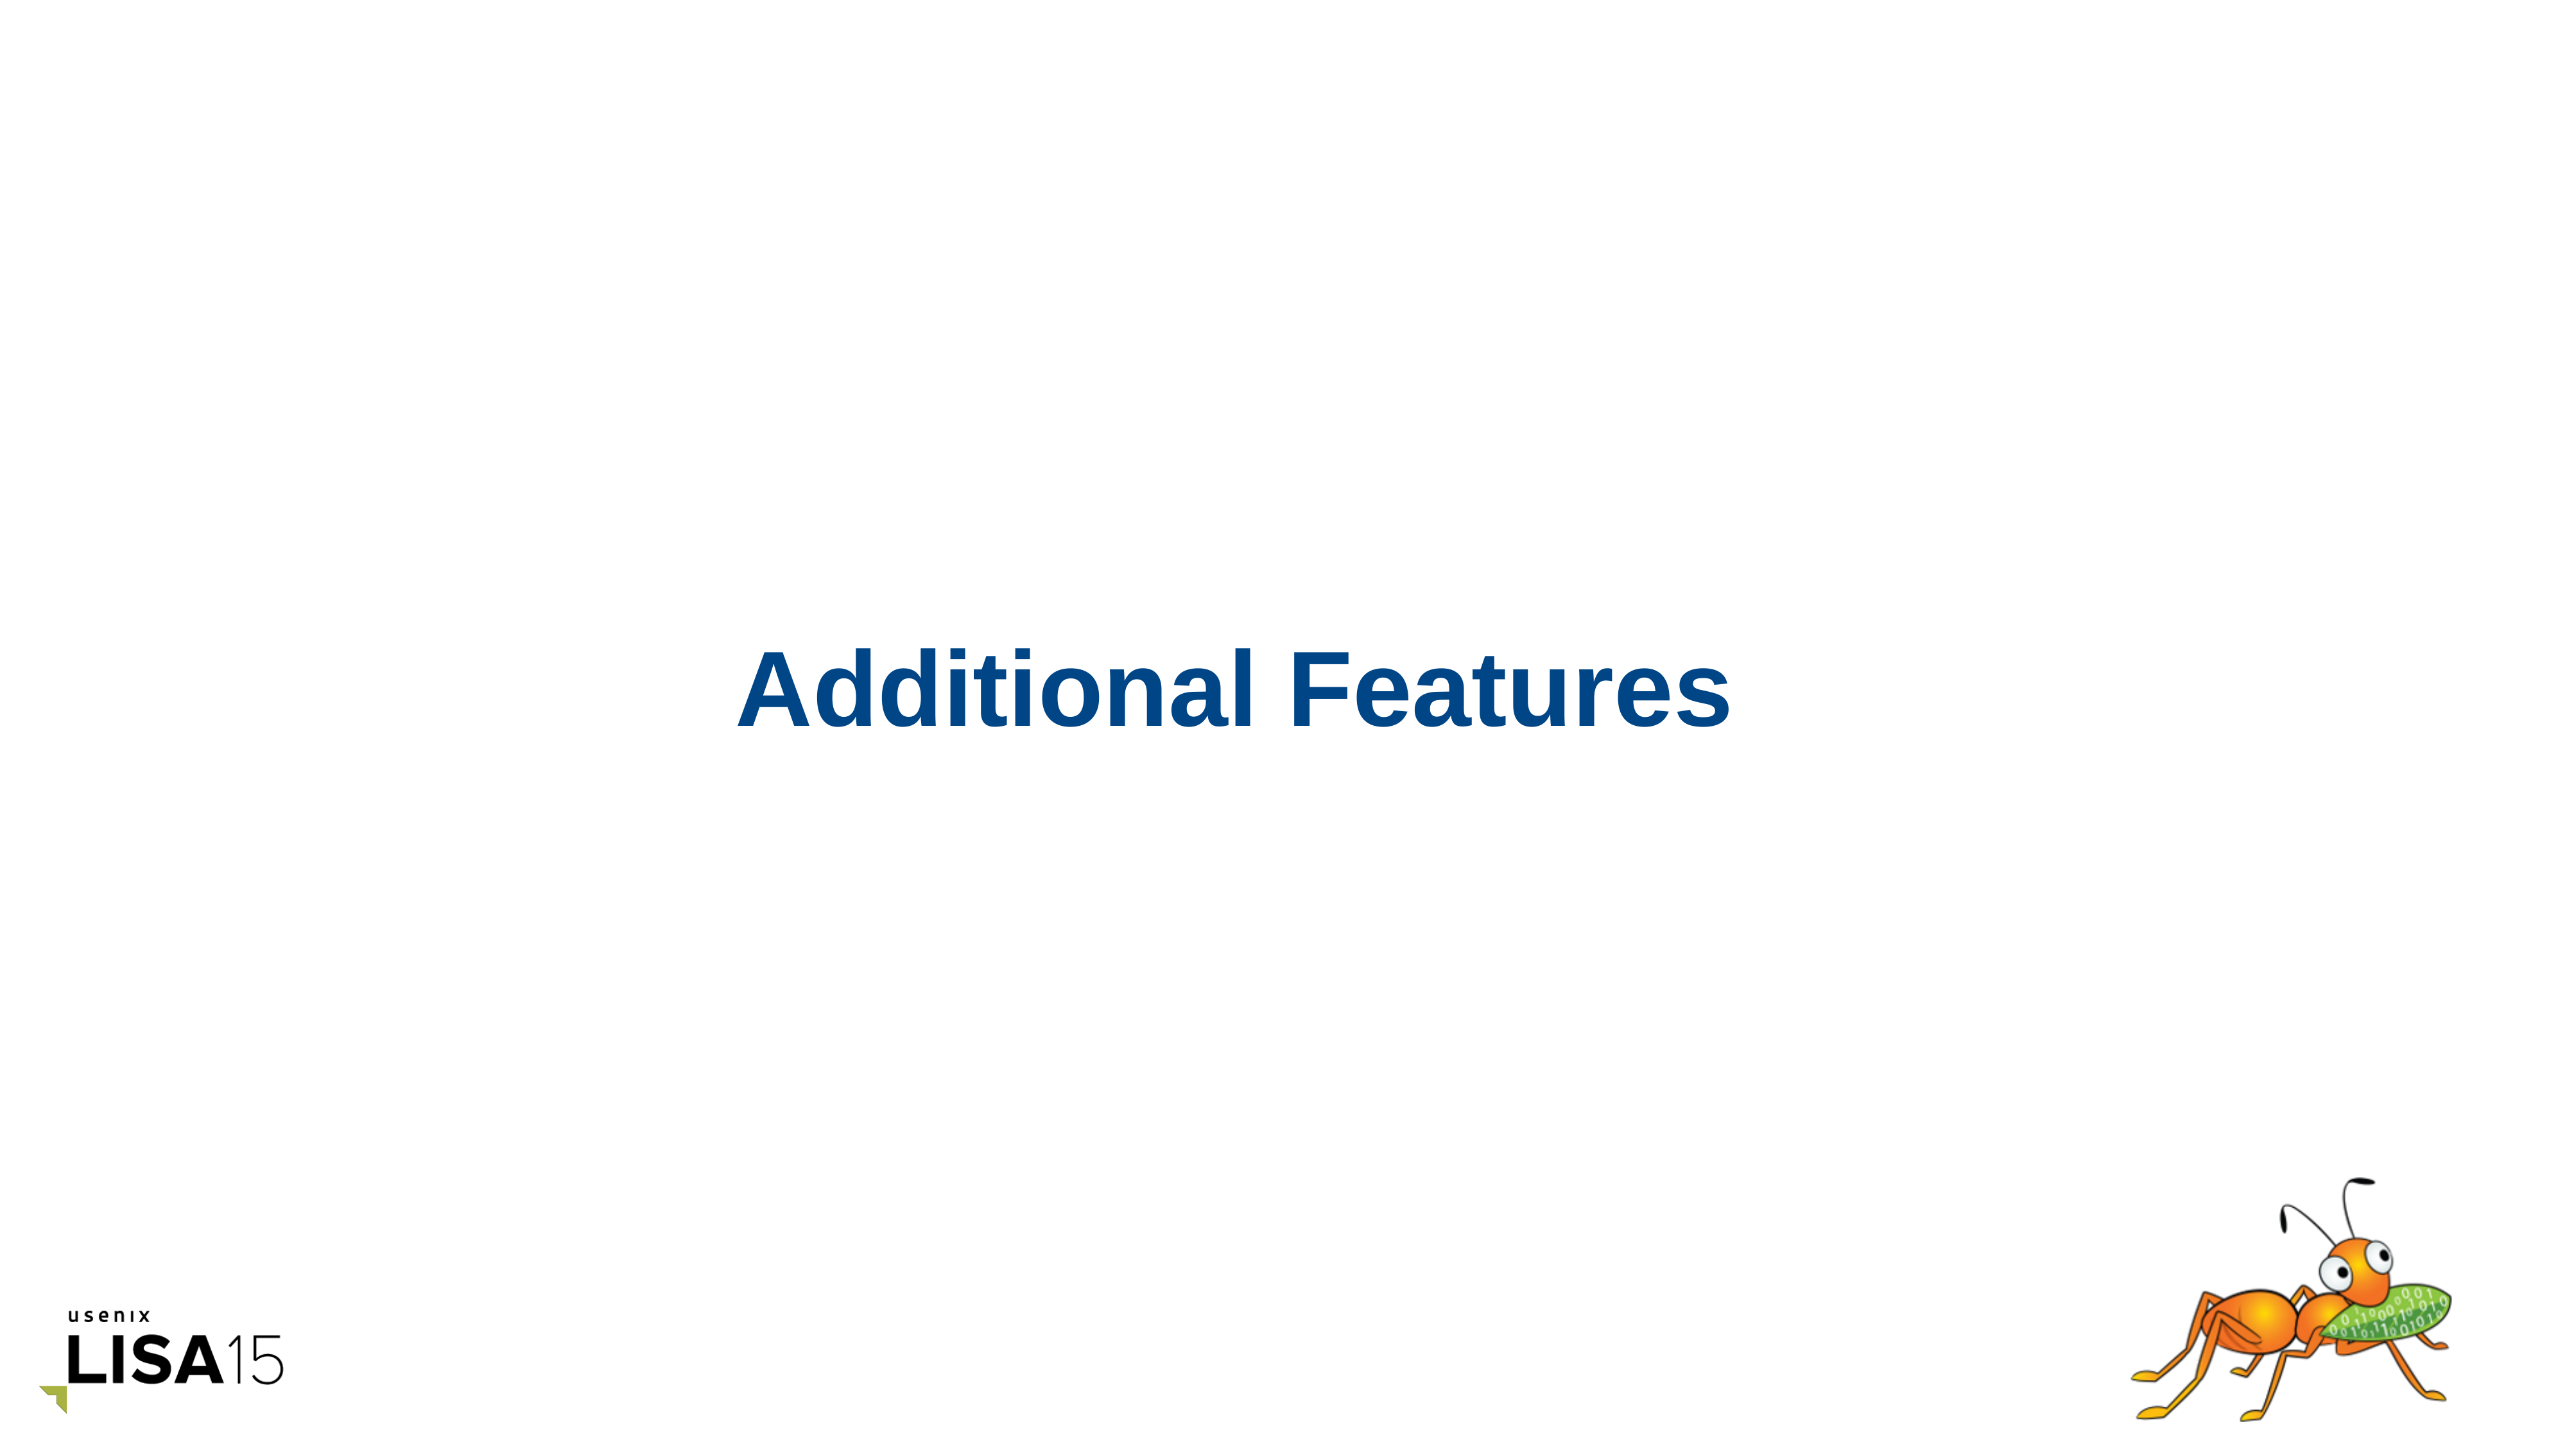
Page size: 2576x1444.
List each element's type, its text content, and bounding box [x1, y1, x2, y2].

title Additional Features [76, 568, 2394, 810]
picture [2127, 1175, 2456, 1425]
picture [19, 1289, 299, 1427]
